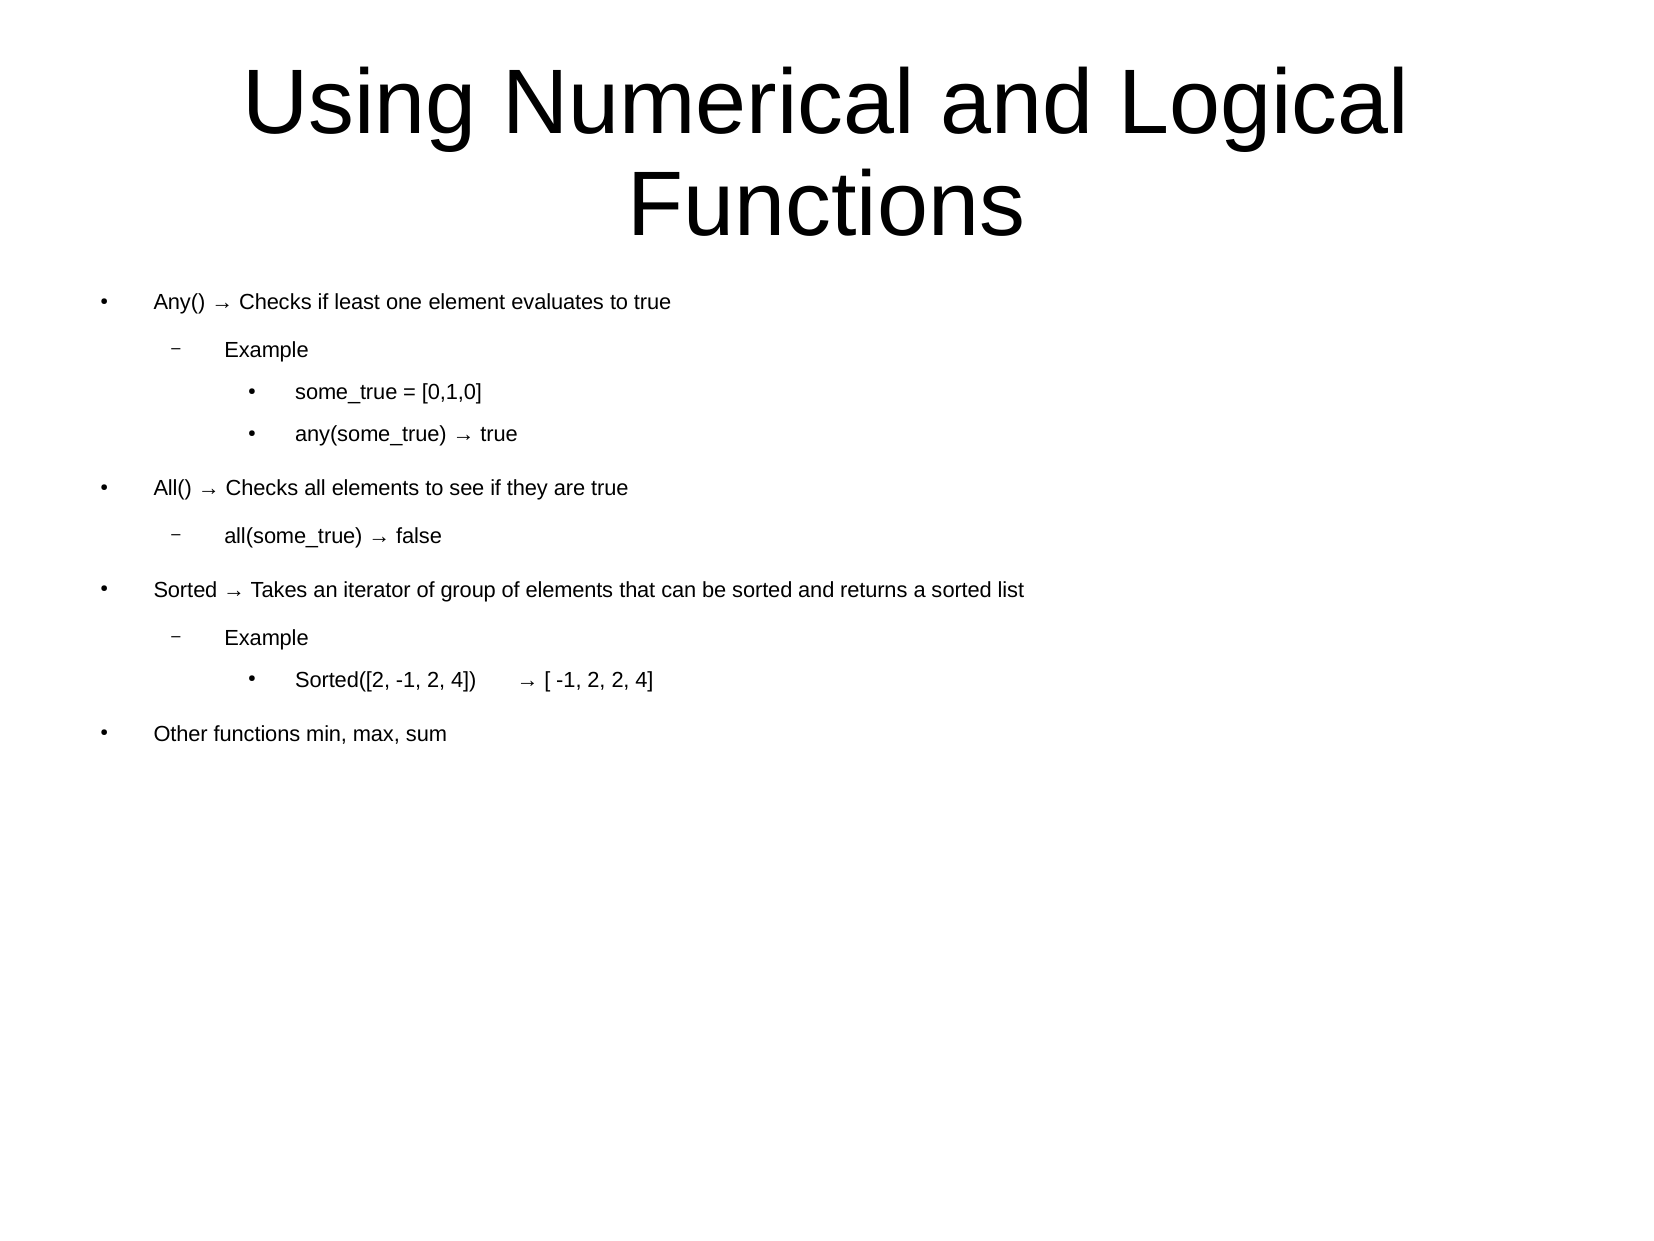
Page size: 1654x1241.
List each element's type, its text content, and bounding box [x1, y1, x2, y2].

list Any() → Checks if least one element evaluates to true Example some_true = [0,1,0] any(some_true) → true All() → Checks all elements to see if they are true all(some_true) → false Sorted → Takes an iterator of group of elements that can be sorted and returns a sorted list Example Sorted([2, -1, 2, 4]) → [ -1, 2, 2, 4] Other functions min, max, sum [82, 290, 1560, 1205]
title Using Numerical and Logical Functions [82, 49, 1571, 257]
